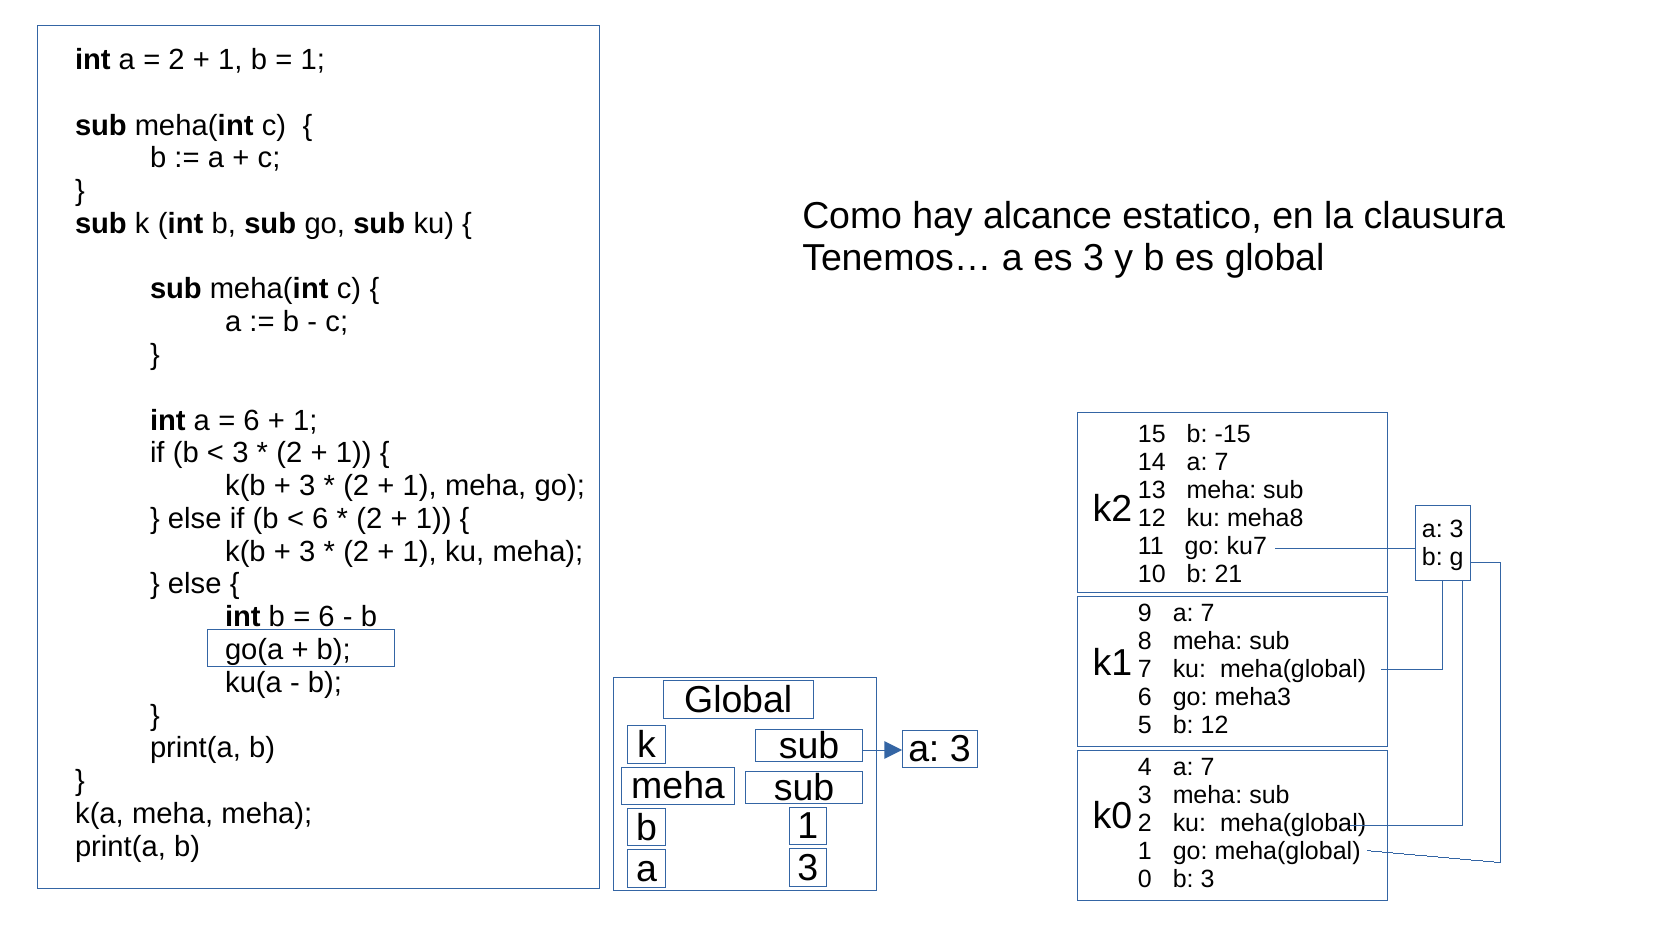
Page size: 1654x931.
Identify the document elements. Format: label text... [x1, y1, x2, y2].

text_box 3 [789, 848, 827, 887]
text_box Global [663, 680, 814, 719]
text_box a: 3 b: g [1415, 505, 1471, 581]
text_box k [627, 725, 666, 764]
text_box sub [745, 771, 863, 804]
text_box 15 b: -15 14 a: 7 13 meha: sub 12 ku: meha8 11 go: ku7 10 b: 21 [1123, 412, 1319, 596]
text_box a [627, 849, 666, 888]
text_box a: 3 [902, 730, 978, 768]
text_box k2 [1077, 480, 1123, 538]
text_box k1 [1077, 634, 1123, 691]
text_box Como hay alcance estatico, en la clausura Tenemos… a es 3 y b es global [787, 187, 1521, 287]
text_box b [627, 808, 666, 846]
text_box sub [755, 729, 863, 762]
text_box k0 [1077, 787, 1123, 845]
text_box 4 a: 7 3 meha: sub 2 ku: meha(global) 1 go: meha(global) 0 b: 3 [1123, 747, 1382, 901]
text_box meha [621, 767, 735, 805]
text_box 1 [789, 807, 827, 845]
subtitle int a = 2 + 1, b = 1; sub meha(int c) { b := a + c; } sub k (int b, sub go, sub ku) { sub meha(int c) { a := b - c; } int a = 6 + 1; if (b < 3 * (2 + 1)) { k(b + 3 * (2 + 1), meha, go); } else if (b < 6 * (2 + 1)) { k(b + 3 * (2 + 1), ku, meha); } else { int b = 6 - b go(a + b); ku(a - b); } print(a, b) } k(a, meha, meha); print(a, b) [75, 43, 638, 863]
text_box 9 a: 7 8 meha: sub 7 ku: meha(global) 6 go: meha3 5 b: 12 [1123, 593, 1382, 747]
